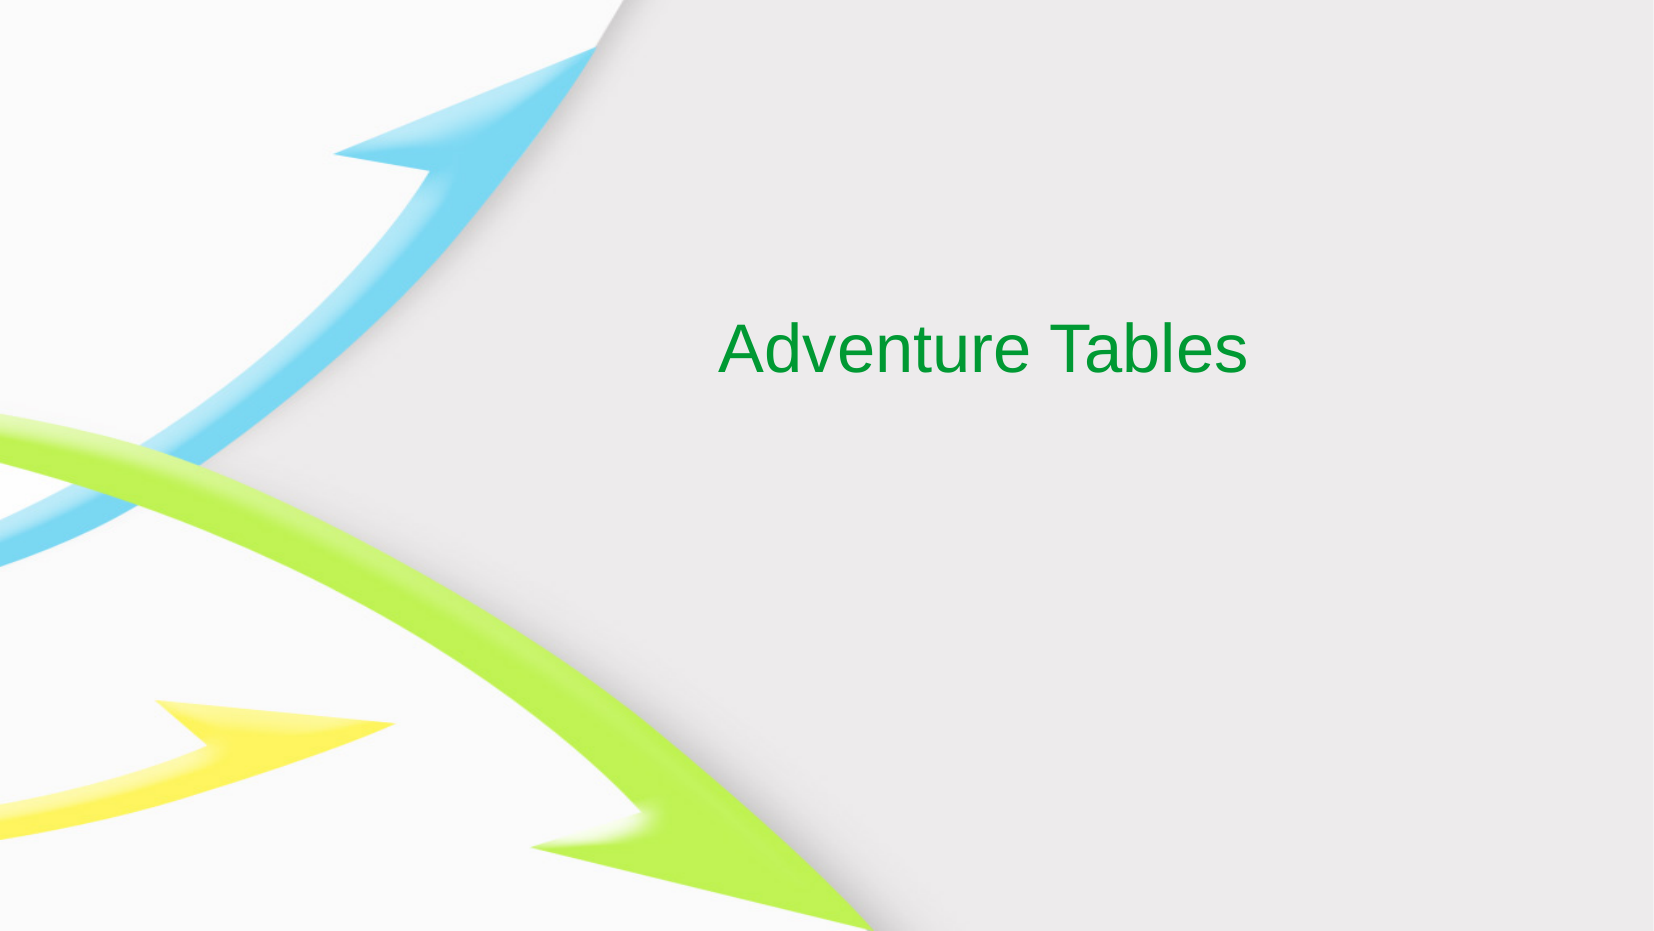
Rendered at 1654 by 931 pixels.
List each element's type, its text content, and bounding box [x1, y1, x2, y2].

picture [0, 0, 1654, 931]
title Adventure Tables [430, 248, 1538, 448]
